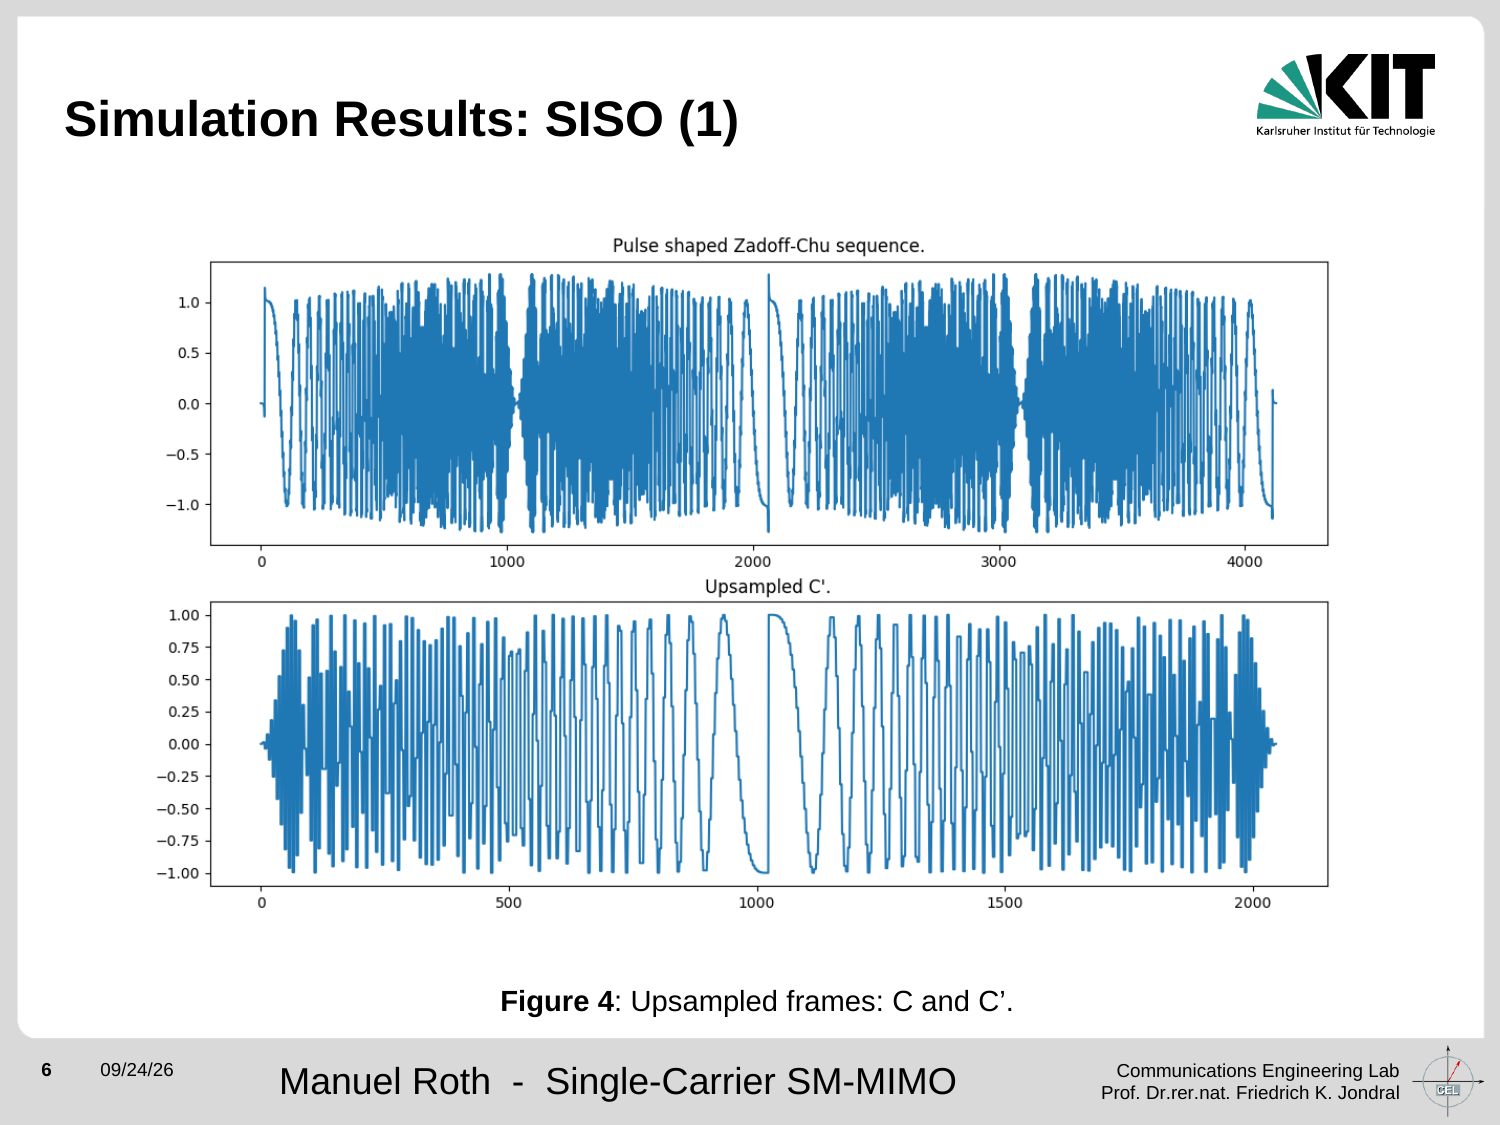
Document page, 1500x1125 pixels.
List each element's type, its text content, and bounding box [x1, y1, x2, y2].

text_box Figure 4: Upsampled frames: C and C’. [345, 976, 1171, 1060]
picture [0, 0, 1500, 1125]
title Simulation Results: SISO (1) [64, 54, 1198, 147]
